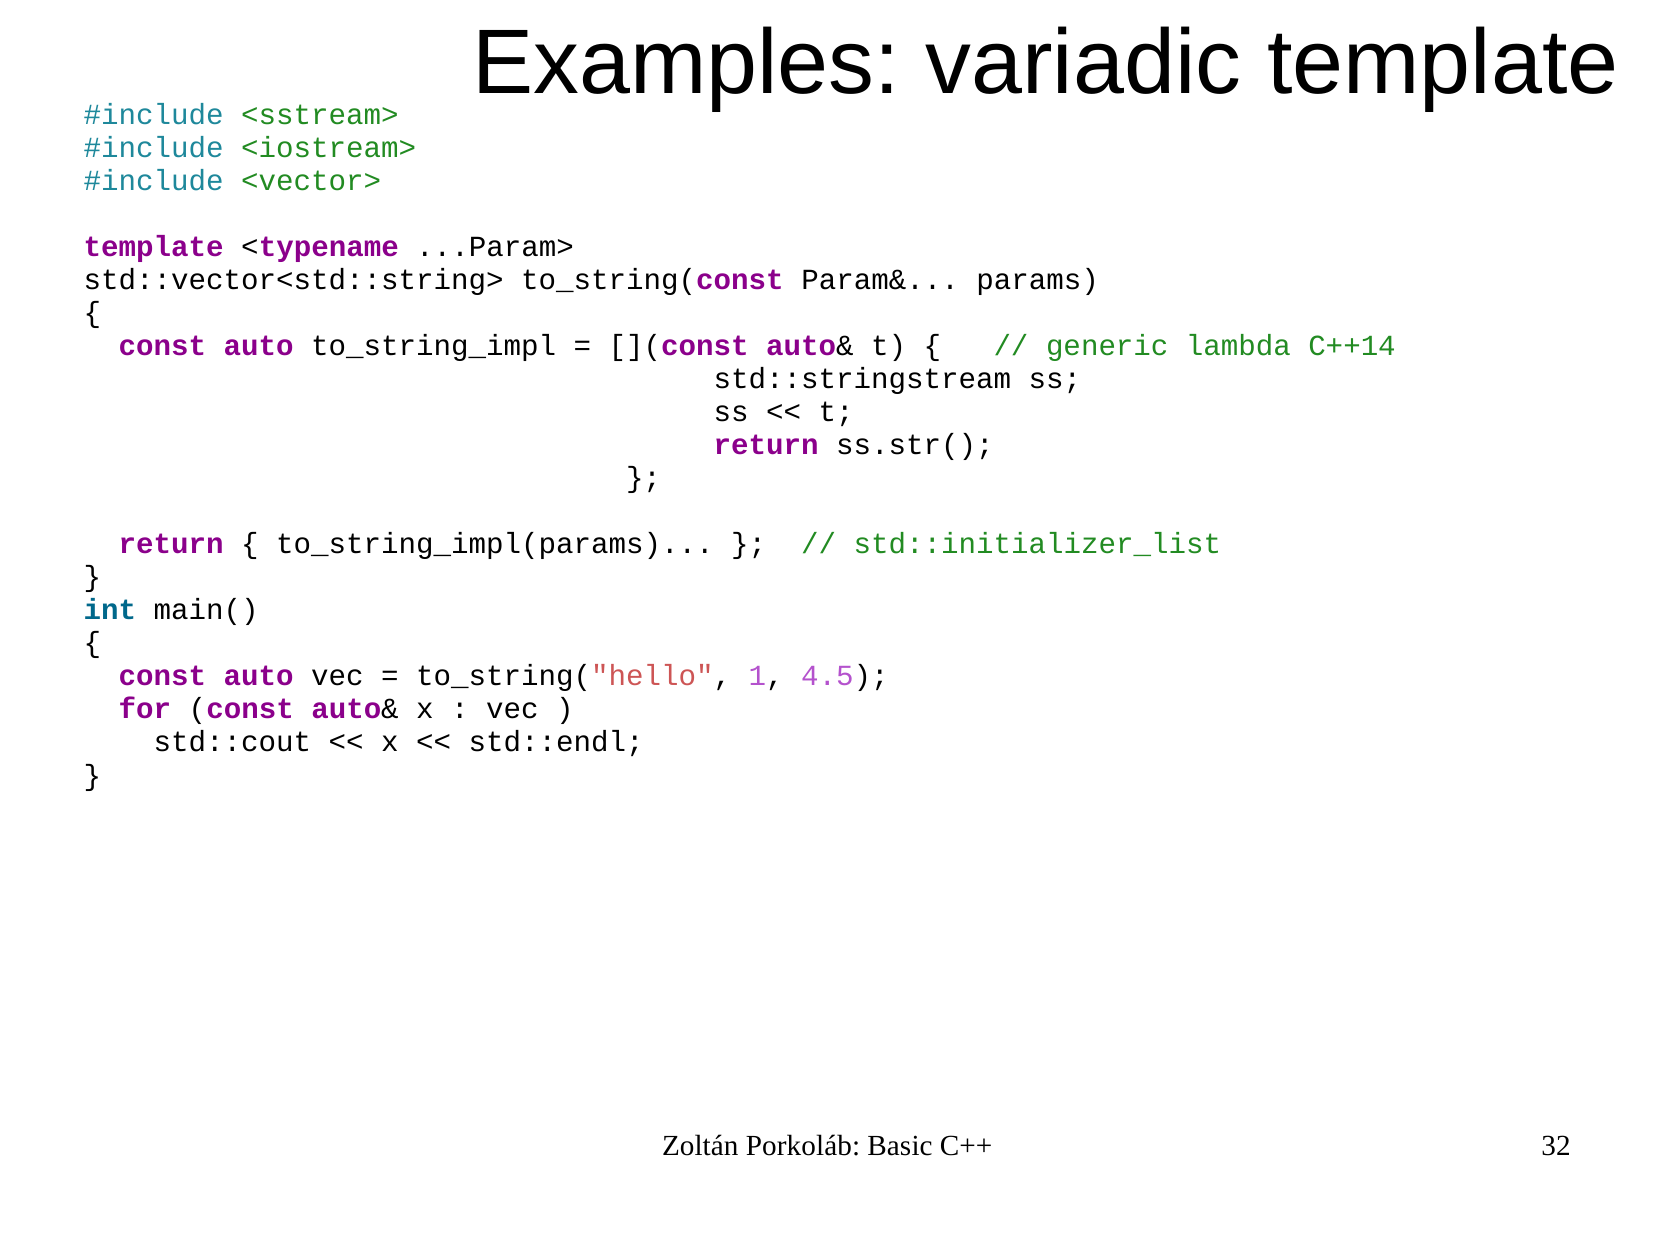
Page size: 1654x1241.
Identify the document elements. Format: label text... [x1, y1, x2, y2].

title Examples: variadic template [56, 0, 1654, 166]
text_box #include <sstream> #include <iostream> #include <vector> template <typename ...Param> std::vector<std::string> to_string(const Param&... params) { const auto to_string_impl = [](const auto& t) { // generic lambda C++14 std::stringstream ss; ss << t; return ss.str(); }; return { to_string_impl(params)... }; // std::initializer_list } int main() { const auto vec = to_string("hello", 1, 4.5); for (const auto& x : vec ) std::cout << x << std::endl; } [68, 60, 1654, 1216]
